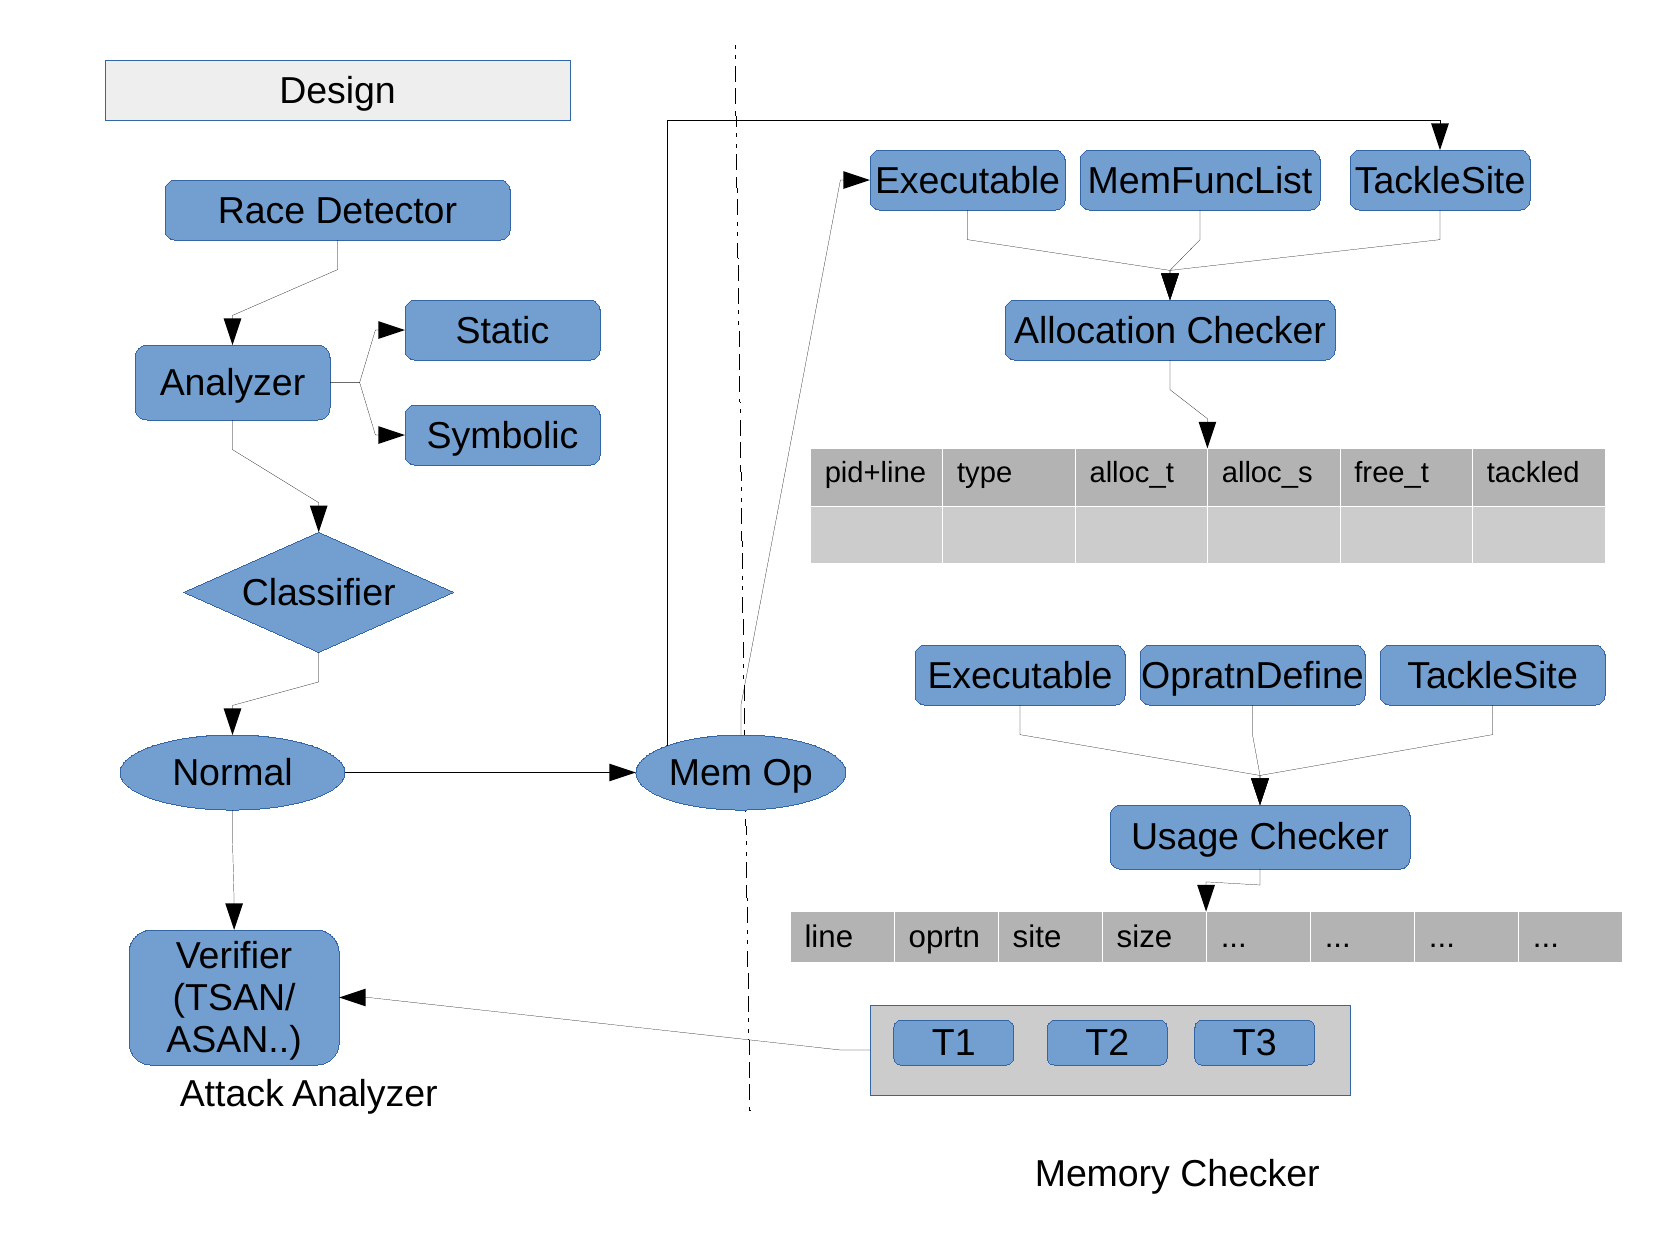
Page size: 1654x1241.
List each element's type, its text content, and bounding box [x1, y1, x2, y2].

text_box Executable [915, 645, 1126, 706]
text_box Allocation Checker [1005, 300, 1336, 361]
table_cell [1208, 507, 1340, 563]
text_box T2 [1047, 1020, 1168, 1066]
text_box Classifier [183, 532, 454, 653]
text_box Static [405, 300, 601, 361]
text_box Normal [120, 735, 345, 811]
table_header ... [1519, 912, 1622, 962]
text_box Attack Analyzer [165, 1065, 453, 1122]
text_box Usage Checker [1110, 805, 1411, 870]
text_box Analyzer [135, 345, 331, 421]
table_cell [943, 507, 1075, 563]
table_header ... [1311, 912, 1414, 962]
text_box Executable [870, 150, 1066, 211]
text_box T3 [1194, 1020, 1315, 1066]
table_header ... [1207, 912, 1310, 962]
table_header alloc_s [1208, 449, 1340, 506]
table_header alloc_t [1076, 449, 1207, 506]
table_cell [1473, 507, 1605, 563]
table_header size [1103, 912, 1206, 962]
text_box Mem Op [635, 735, 846, 811]
text_box Memory Checker [1020, 1144, 1335, 1202]
table_header oprtn [895, 912, 998, 962]
table_header tackled [1473, 449, 1605, 506]
text_box Verifier (TSAN/ ASAN..) [129, 930, 340, 1066]
text_box TackleSite [1350, 150, 1531, 211]
table_header line [791, 912, 894, 962]
text_box OpratnDefine [1140, 645, 1366, 706]
table_header type [943, 449, 1075, 506]
text_box MemFuncList [1080, 150, 1321, 211]
table_header pid+line [811, 449, 942, 506]
table_header ... [1415, 912, 1518, 962]
text_box Race Detector [165, 180, 511, 241]
table_header site [999, 912, 1102, 962]
text_box Symbolic [405, 405, 601, 466]
text_box Design [105, 60, 571, 121]
text_box T1 [893, 1020, 1014, 1066]
text_box TackleSite [1380, 645, 1606, 706]
table_header free_t [1341, 449, 1472, 506]
table_cell [1076, 507, 1207, 563]
table_cell [1341, 507, 1472, 563]
table_cell [811, 507, 942, 563]
text_box [870, 1005, 1351, 1096]
